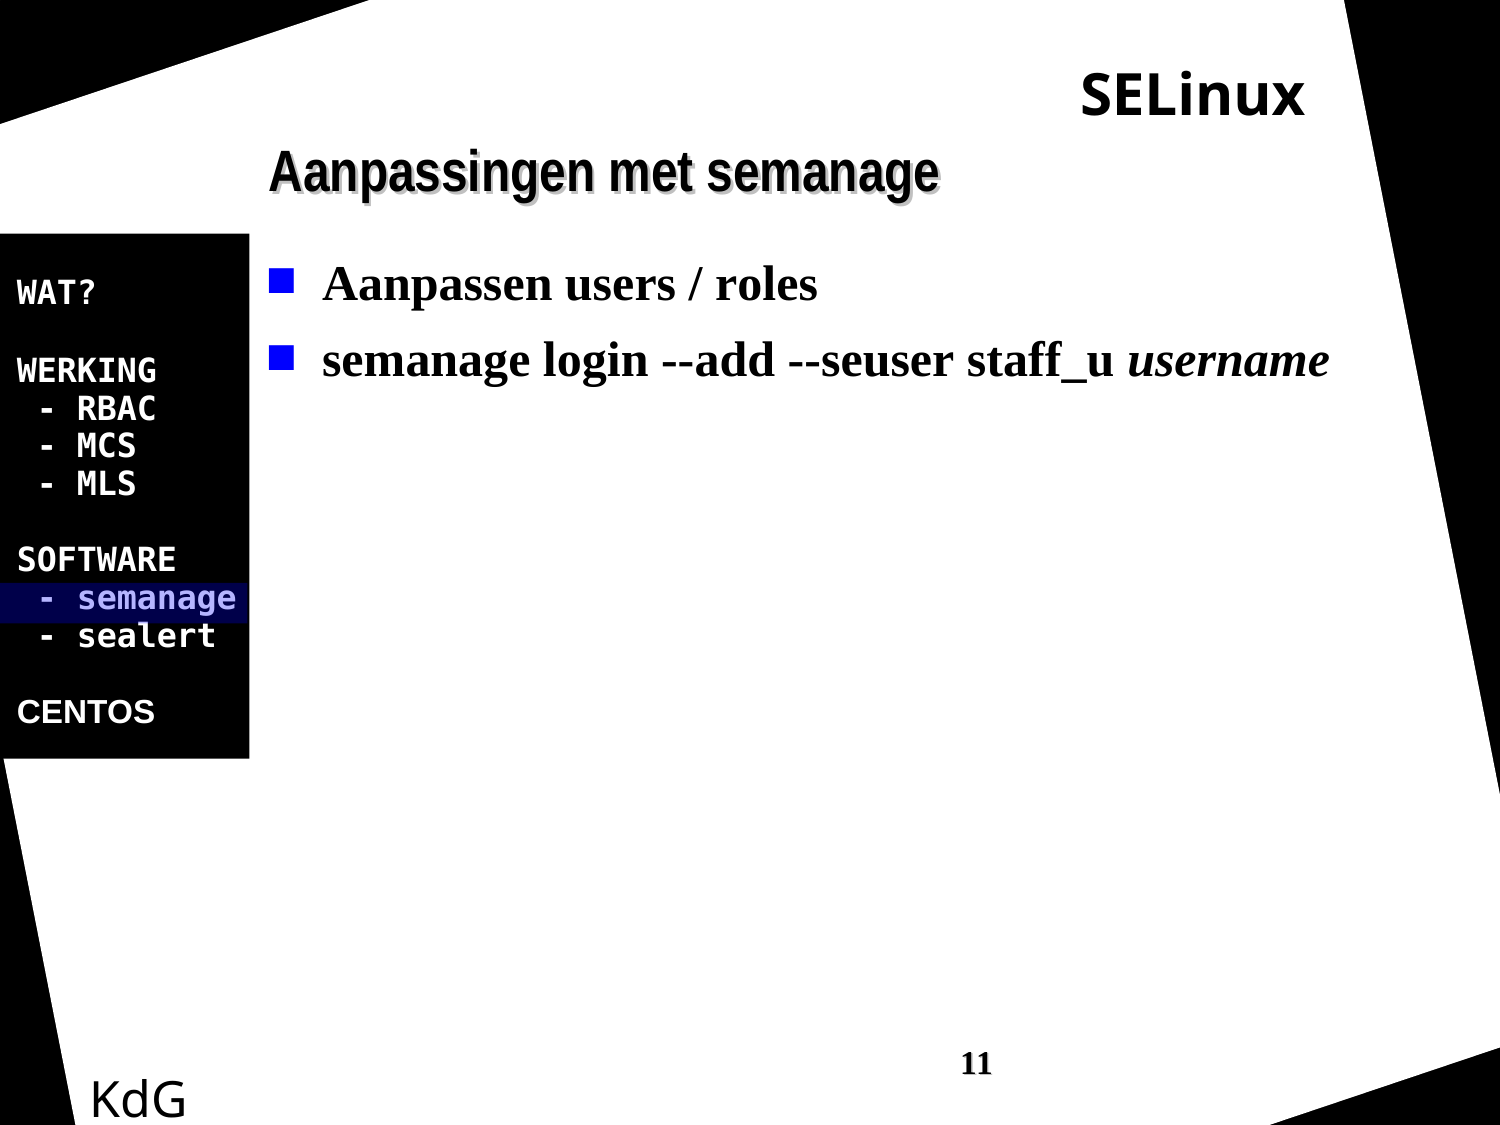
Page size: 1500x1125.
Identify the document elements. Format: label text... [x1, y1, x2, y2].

list Aanpassen users / roles semanage login --add --seuser staff_u username [268, 246, 1468, 900]
title Aanpassingen met semanage [268, 41, 1415, 246]
text_box [0, 582, 248, 624]
